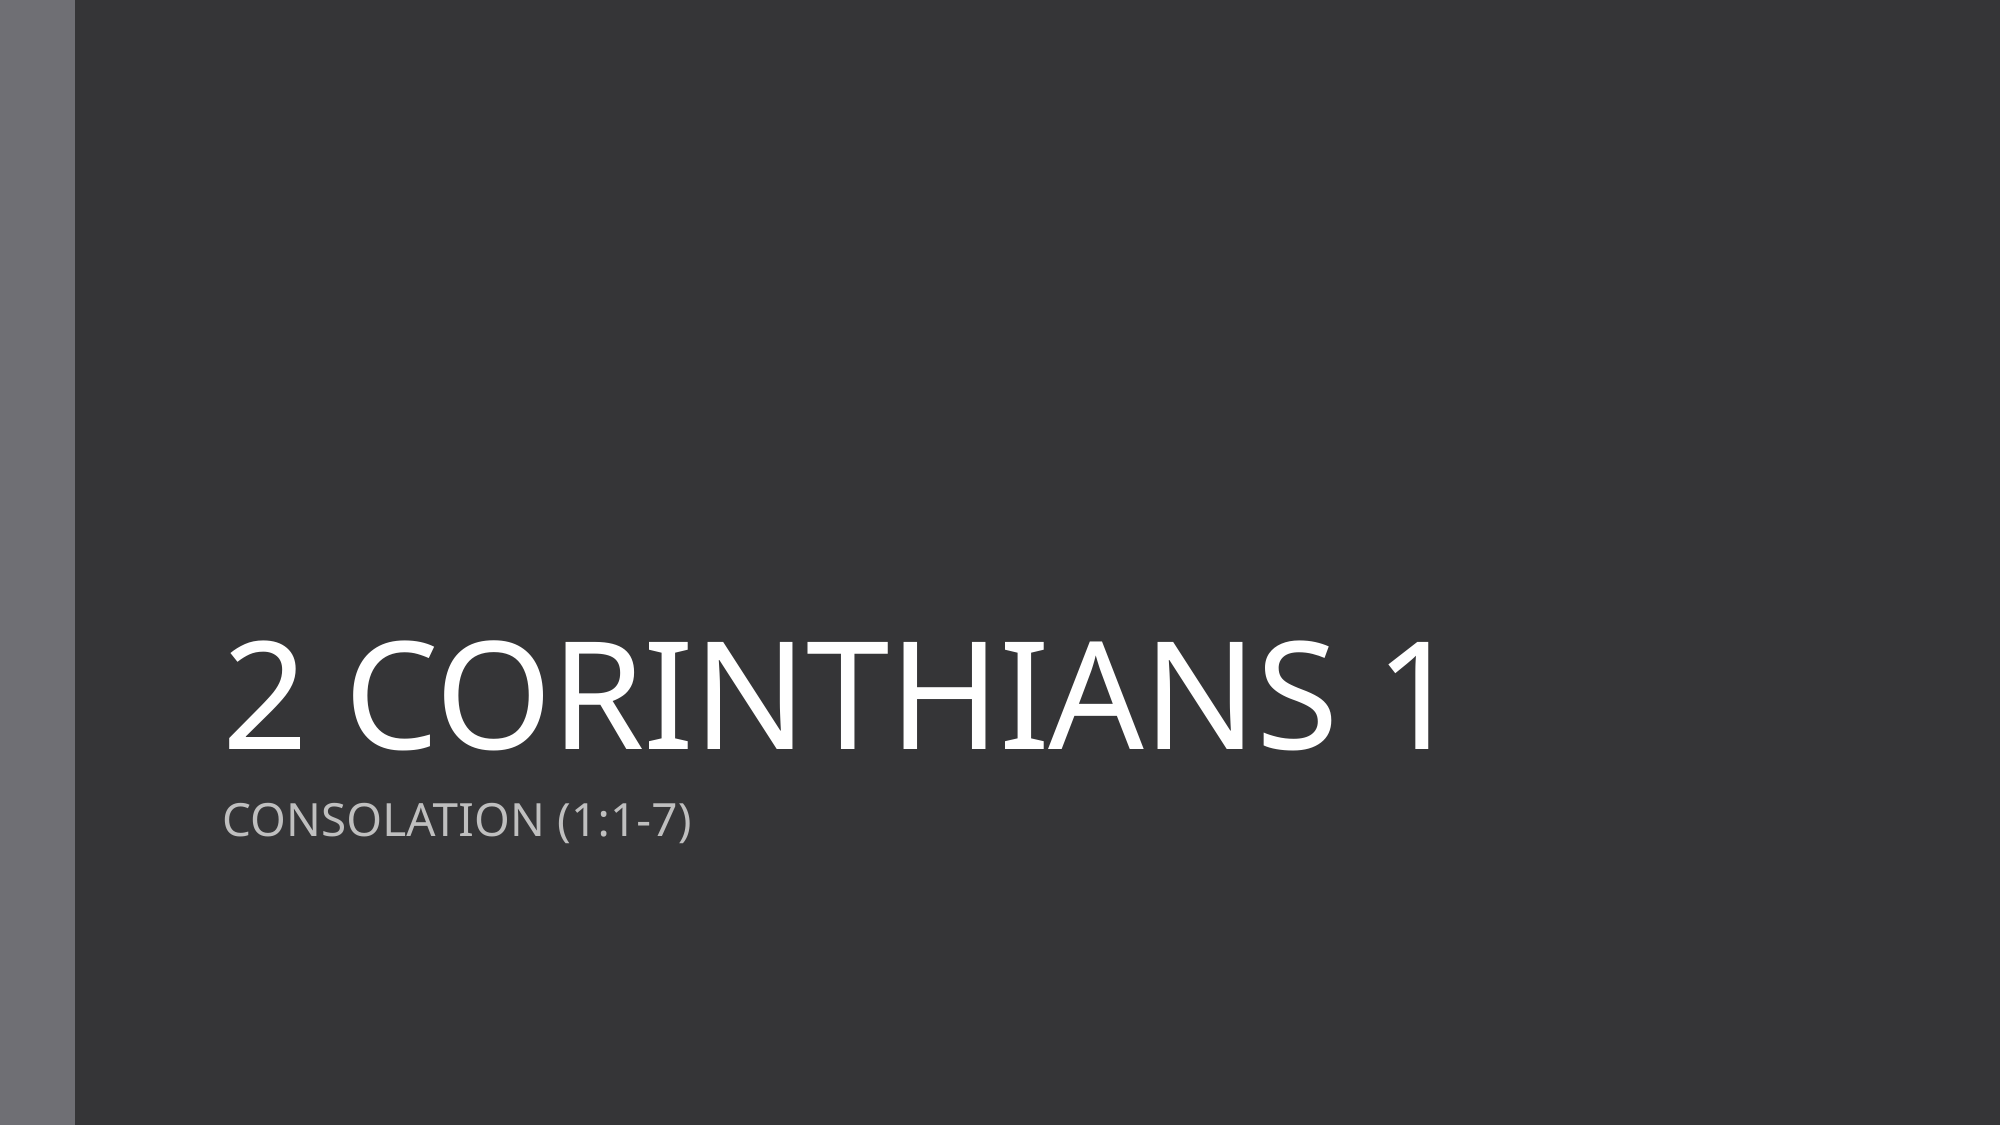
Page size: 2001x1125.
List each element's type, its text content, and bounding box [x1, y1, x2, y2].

subtitle CONSOLATION (1:1-7) [206, 787, 1752, 1066]
title 2 CORINTHIANS 1 [206, 124, 1752, 787]
